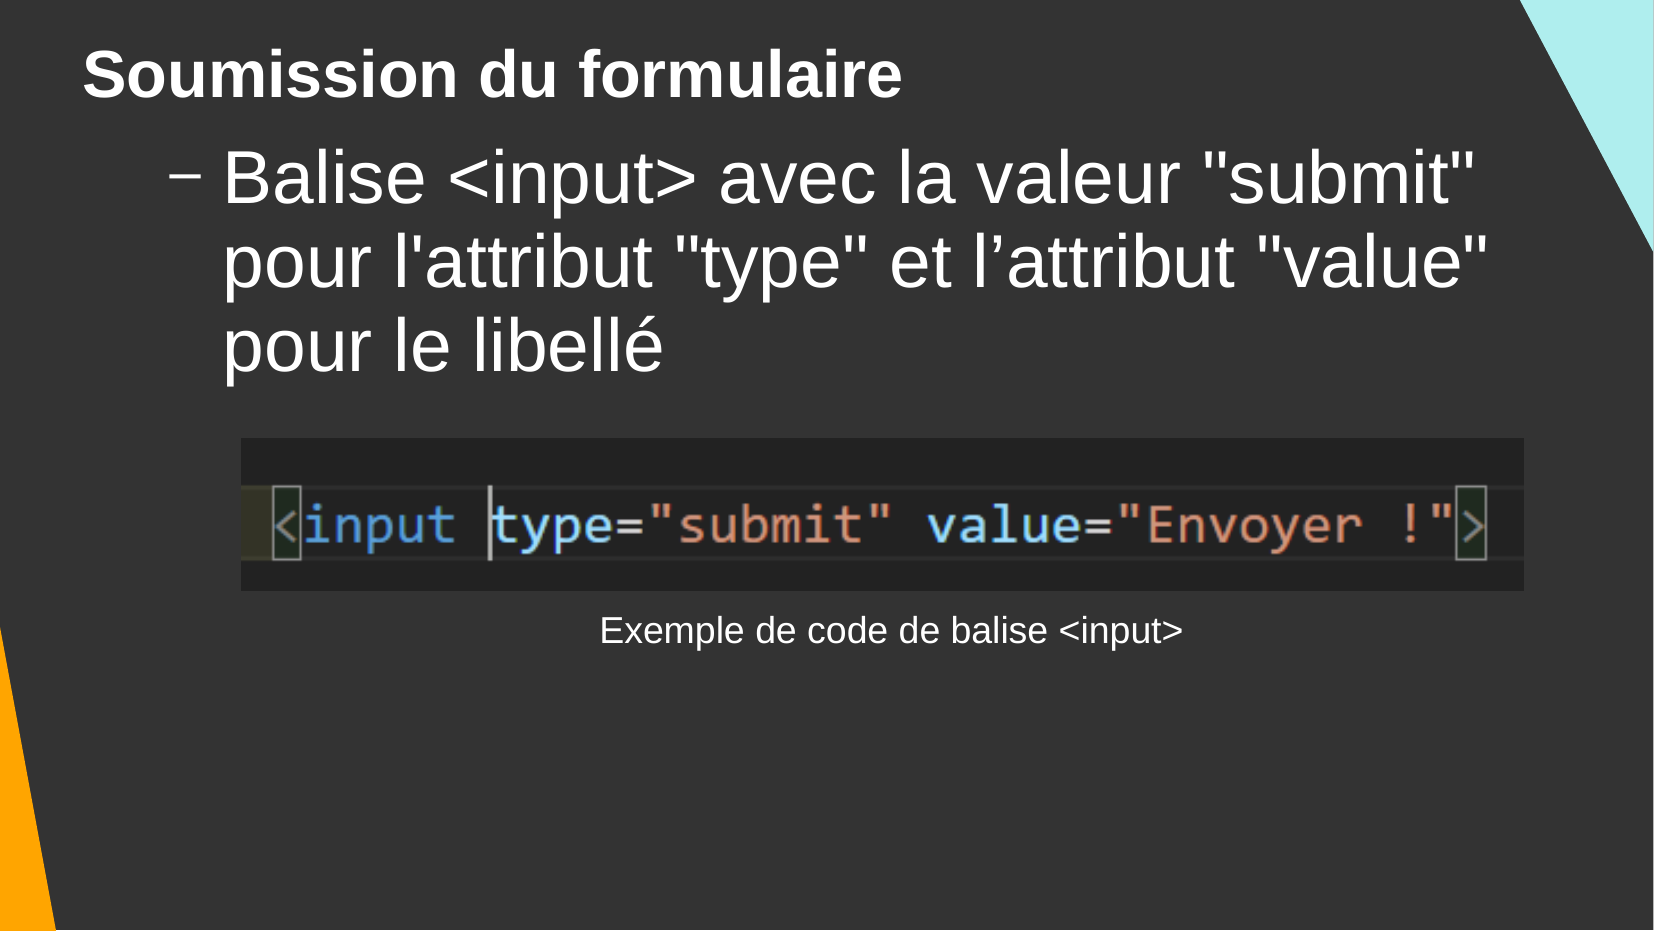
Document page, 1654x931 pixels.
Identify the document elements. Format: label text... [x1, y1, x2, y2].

text_box [1519, 0, 1654, 254]
text_box [0, 627, 57, 931]
list Balise <input> avec la valeur "submit" pour l'attribut "type" et l’attribut "value" pour le libellé [80, 135, 1605, 414]
title Soumission du formulaire [82, 37, 1571, 114]
text_box Exemple de code de balise <input> [307, 602, 1477, 662]
picture [241, 438, 1524, 591]
